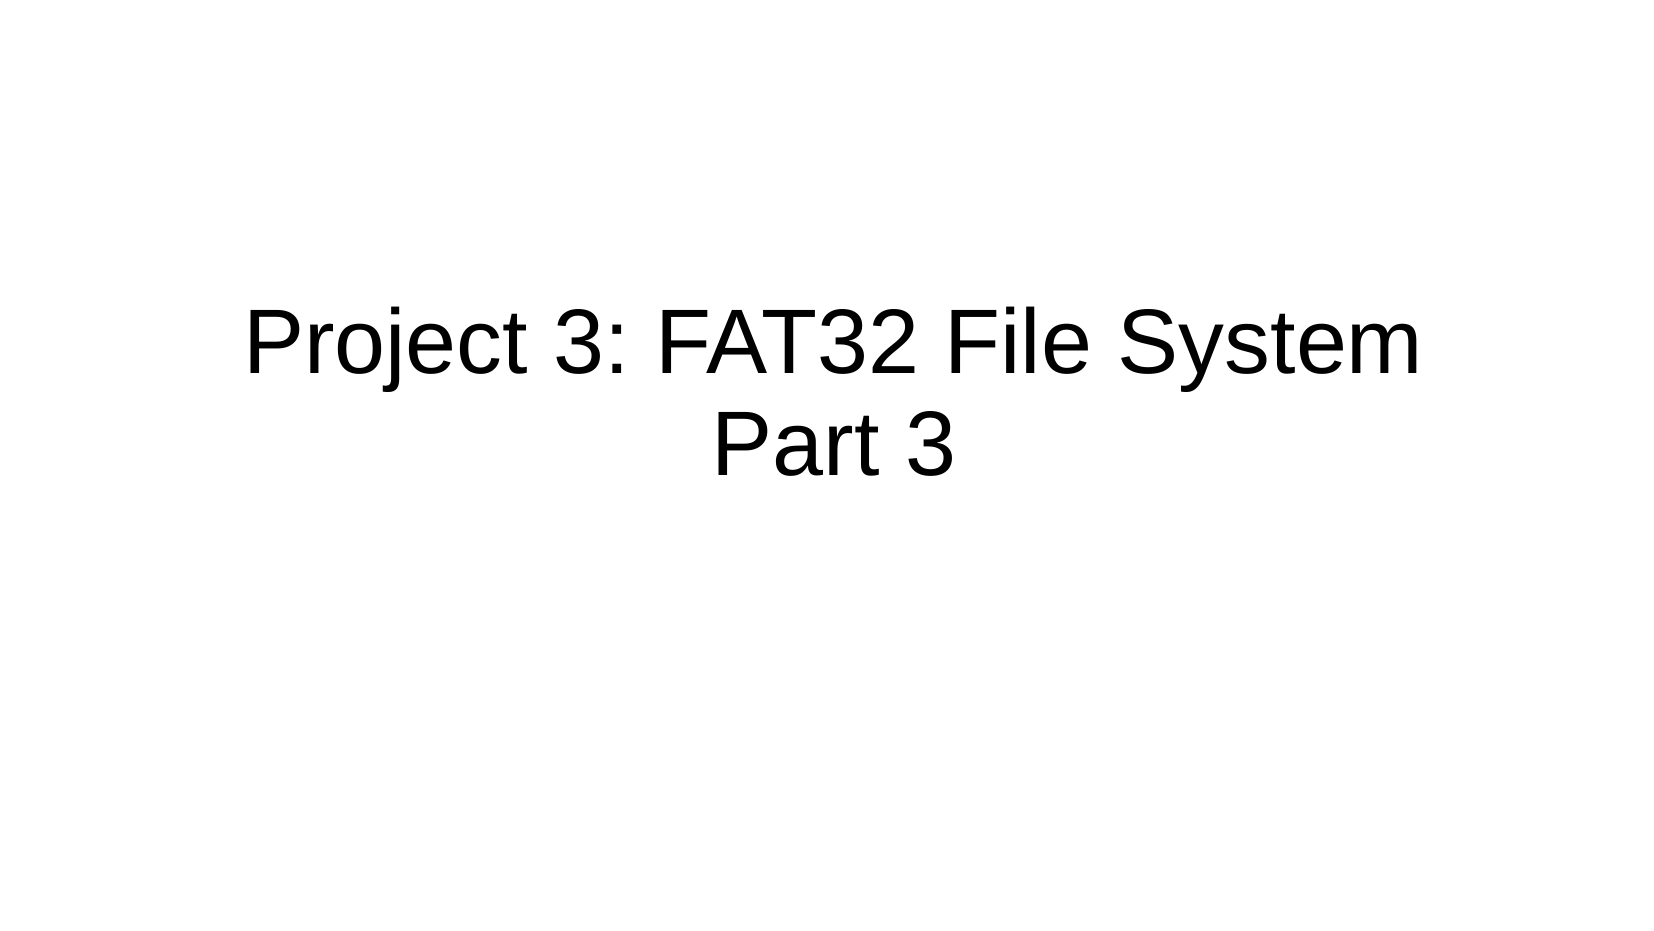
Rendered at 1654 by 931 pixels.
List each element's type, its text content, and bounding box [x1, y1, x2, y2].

title Project 3: FAT32 File System Part 3 [90, 290, 1579, 496]
